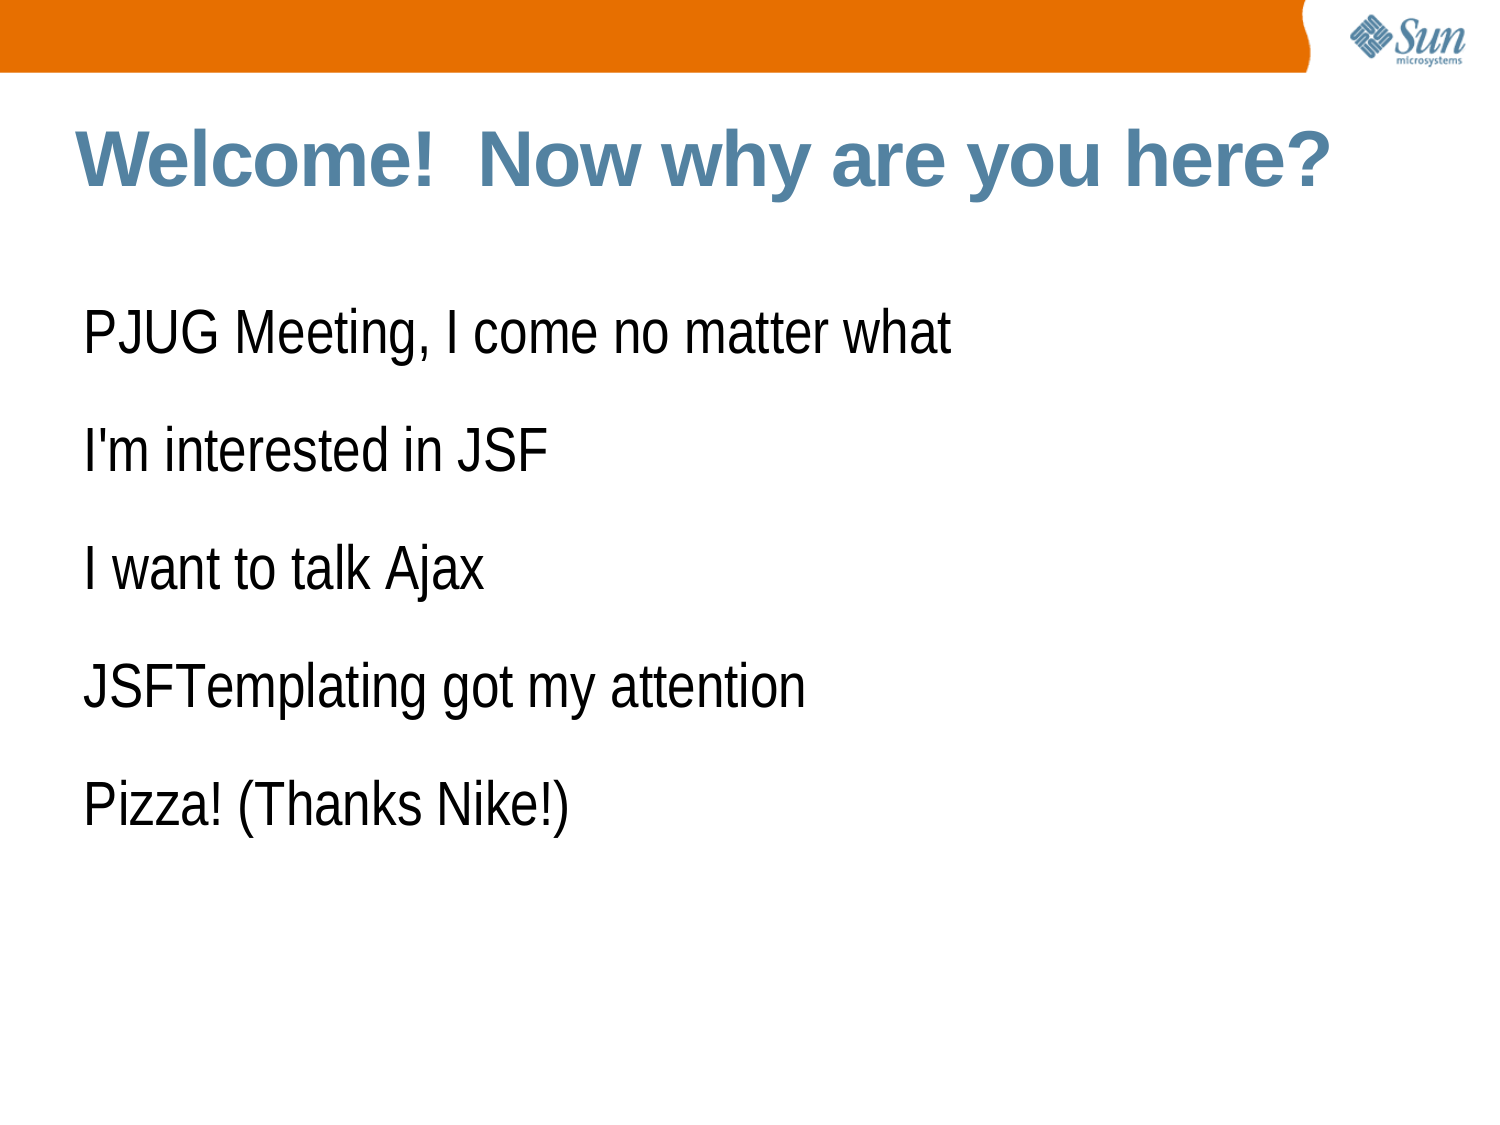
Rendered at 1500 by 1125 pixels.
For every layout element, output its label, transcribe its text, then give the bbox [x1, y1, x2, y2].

list JSFTemplating got my attention [64, 658, 1388, 764]
title Welcome! Now why are you here? [75, 122, 1438, 227]
list I'm interested in JSF [64, 422, 1388, 503]
list Pizza! (Thanks Nike!) [64, 777, 1388, 882]
picture [0, 0, 1500, 75]
list I want to talk Ajax [64, 540, 1388, 621]
list PJUG Meeting, I come no matter what [64, 304, 1388, 385]
